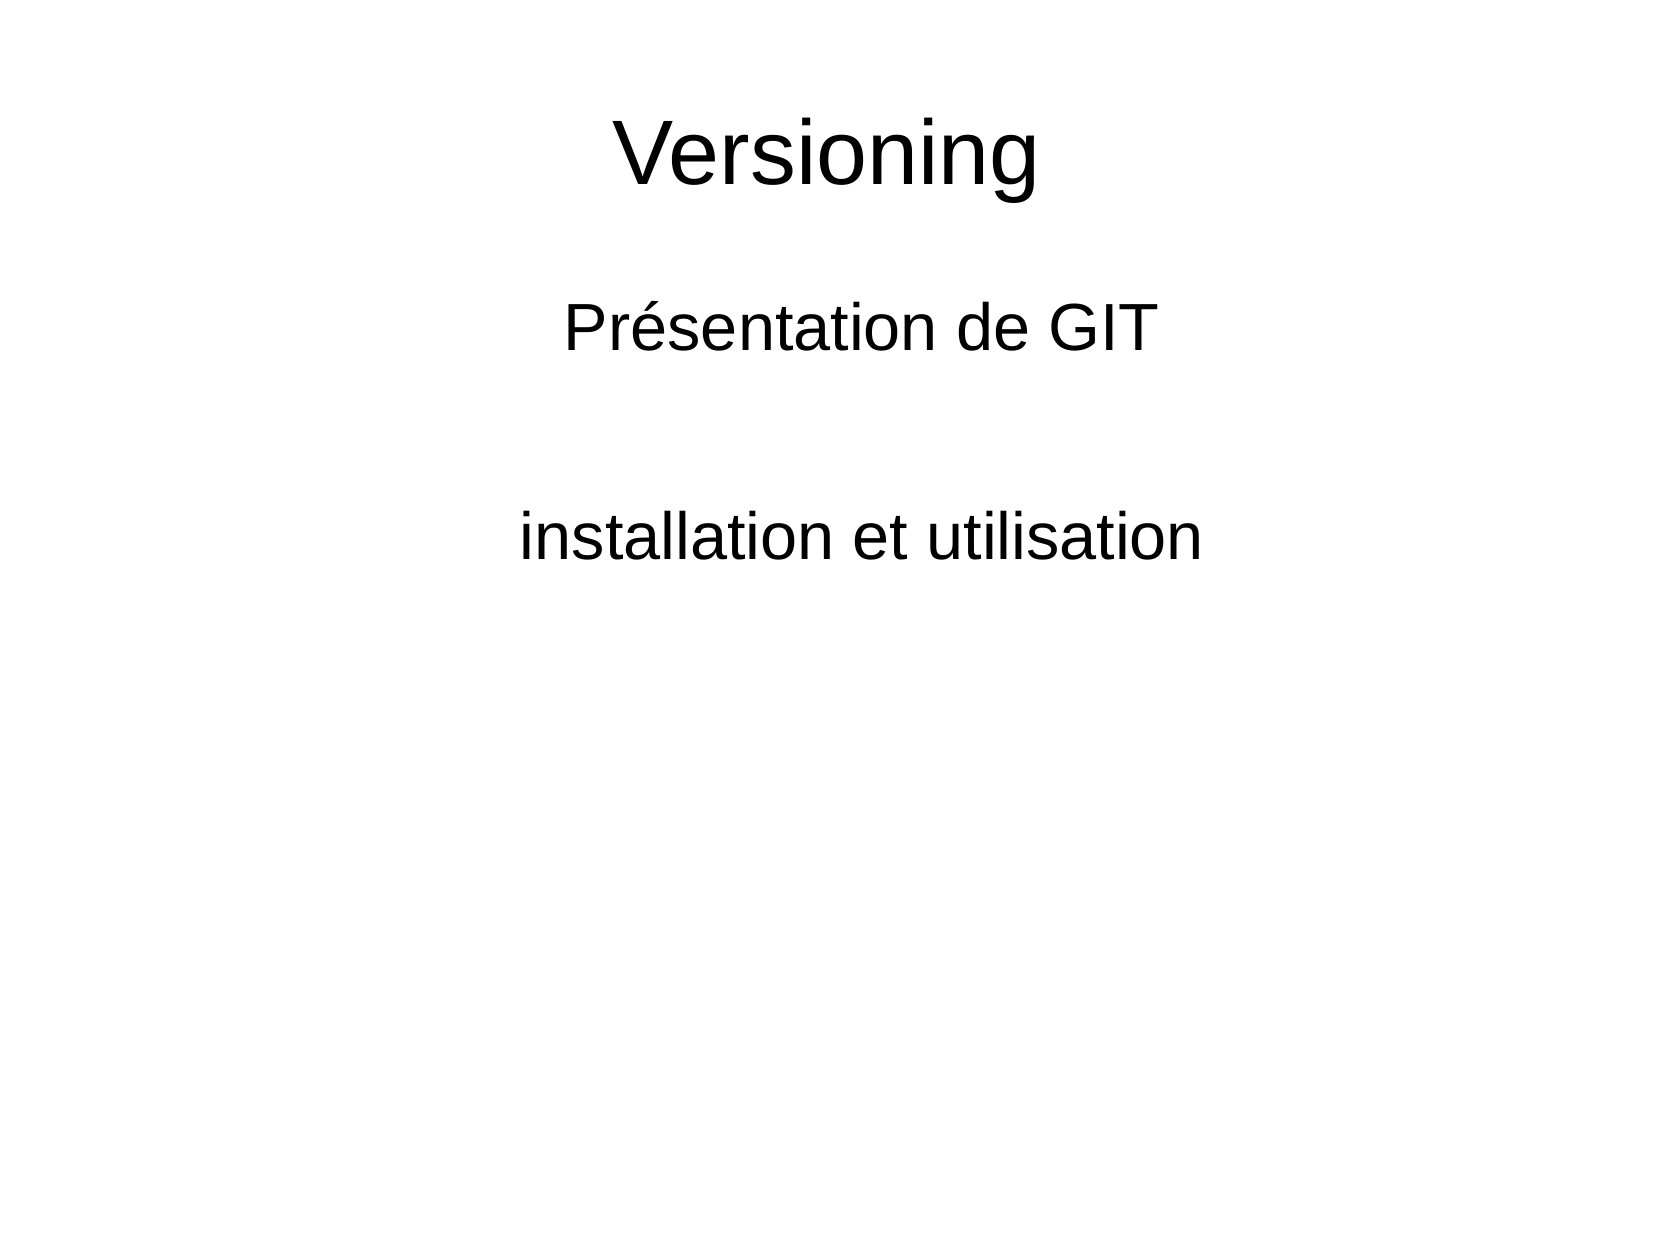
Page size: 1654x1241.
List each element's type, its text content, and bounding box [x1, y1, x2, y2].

title Versioning [82, 49, 1571, 257]
list Présentation de GIT installation et utilisation [82, 290, 1571, 1109]
